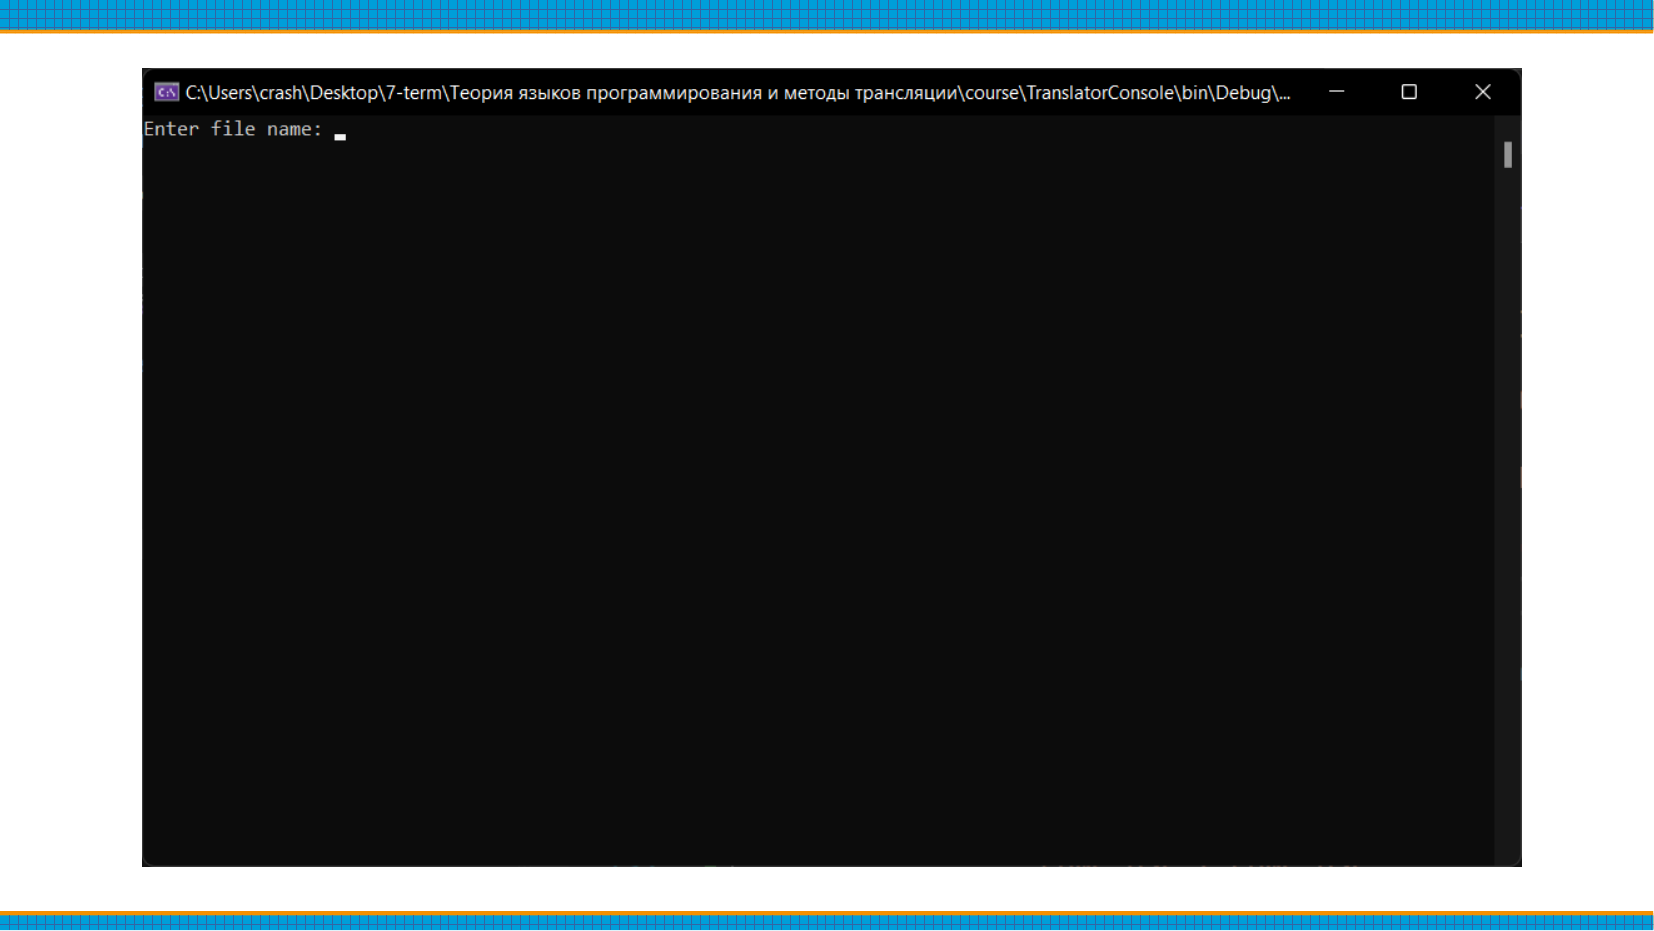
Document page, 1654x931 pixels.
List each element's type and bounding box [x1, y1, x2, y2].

picture [142, 68, 1522, 868]
